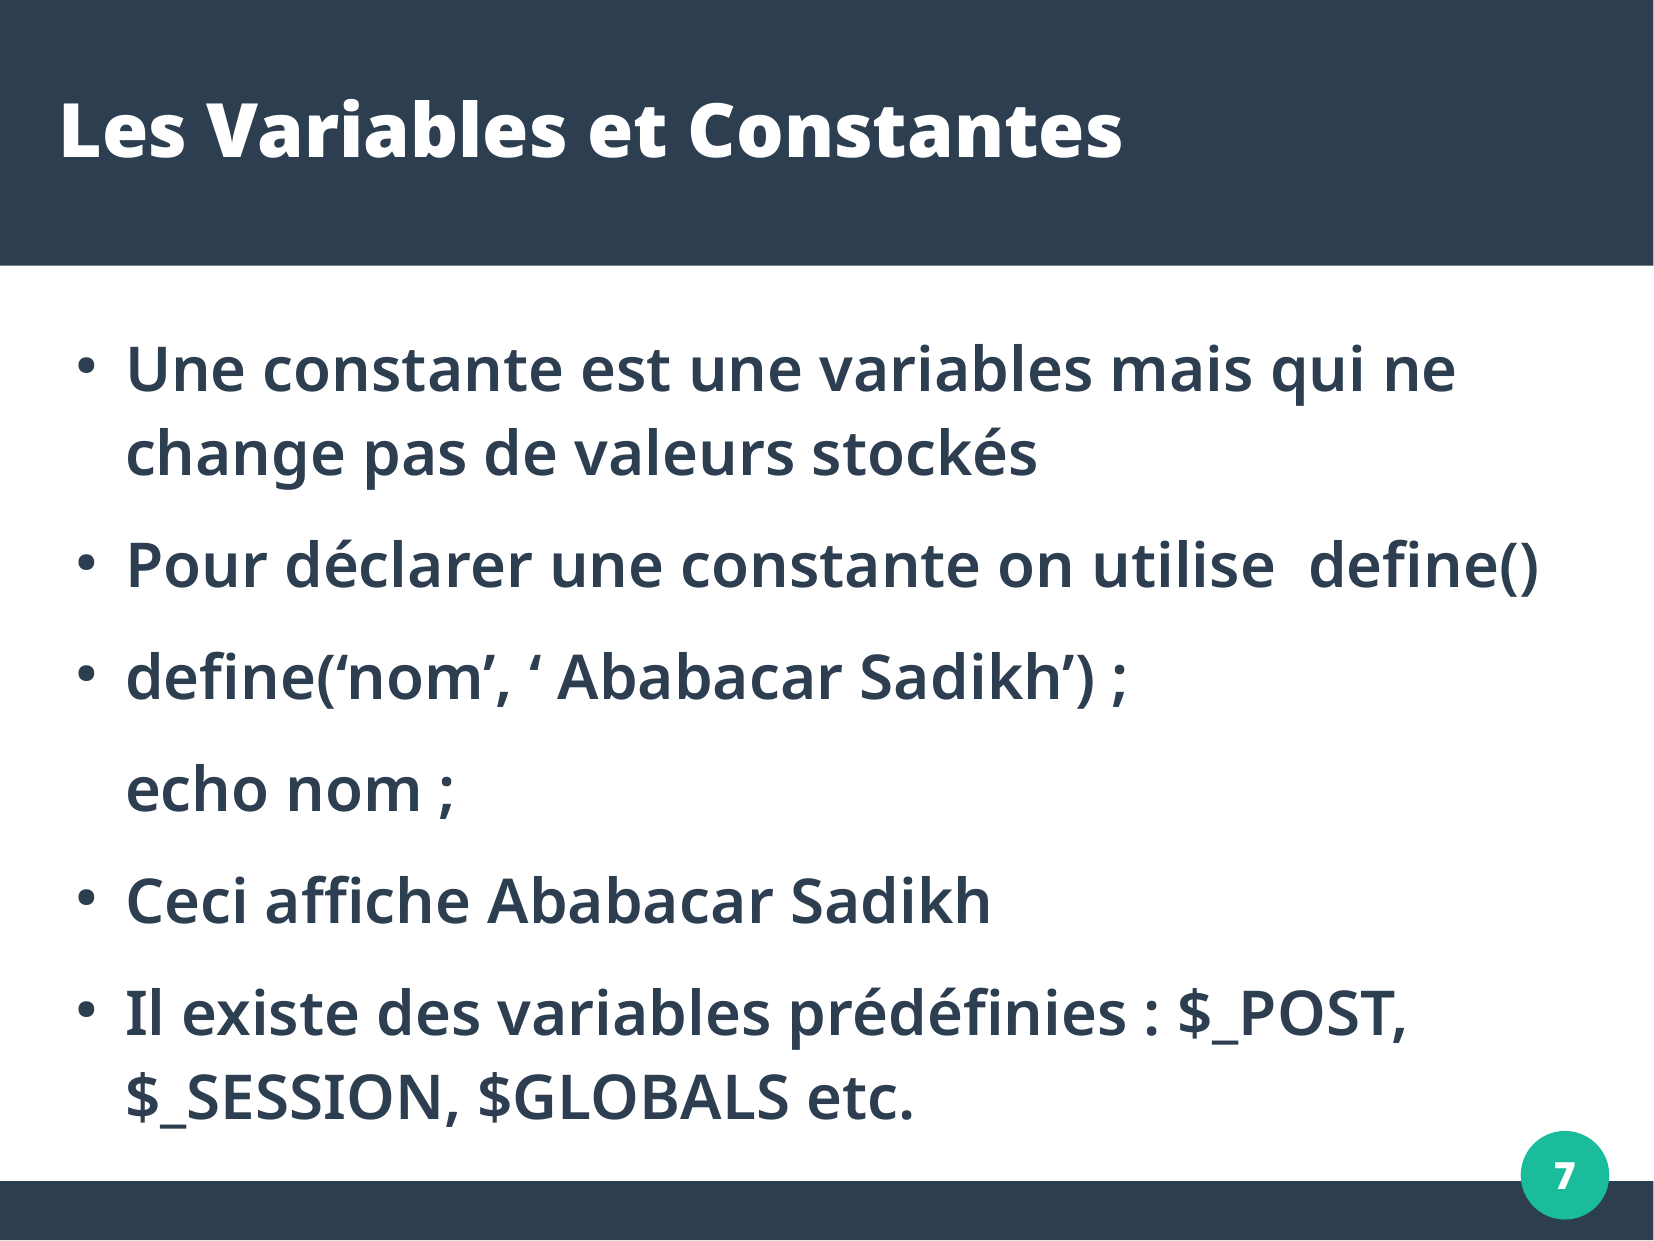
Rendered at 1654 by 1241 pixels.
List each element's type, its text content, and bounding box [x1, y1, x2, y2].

title Les Variables et Constantes [59, 49, 1595, 207]
list Une constante est une variables mais qui ne change pas de valeurs stockés Pour déclarer une constante on utilise define() define(‘nom’, ‘ Ababacar Sadikh’) ; echo nom ; Ceci affiche Ababacar Sadikh Il existe des variables prédéfinies : $_POST, $_SESSION, $GLOBALS etc. [59, 324, 1595, 1152]
